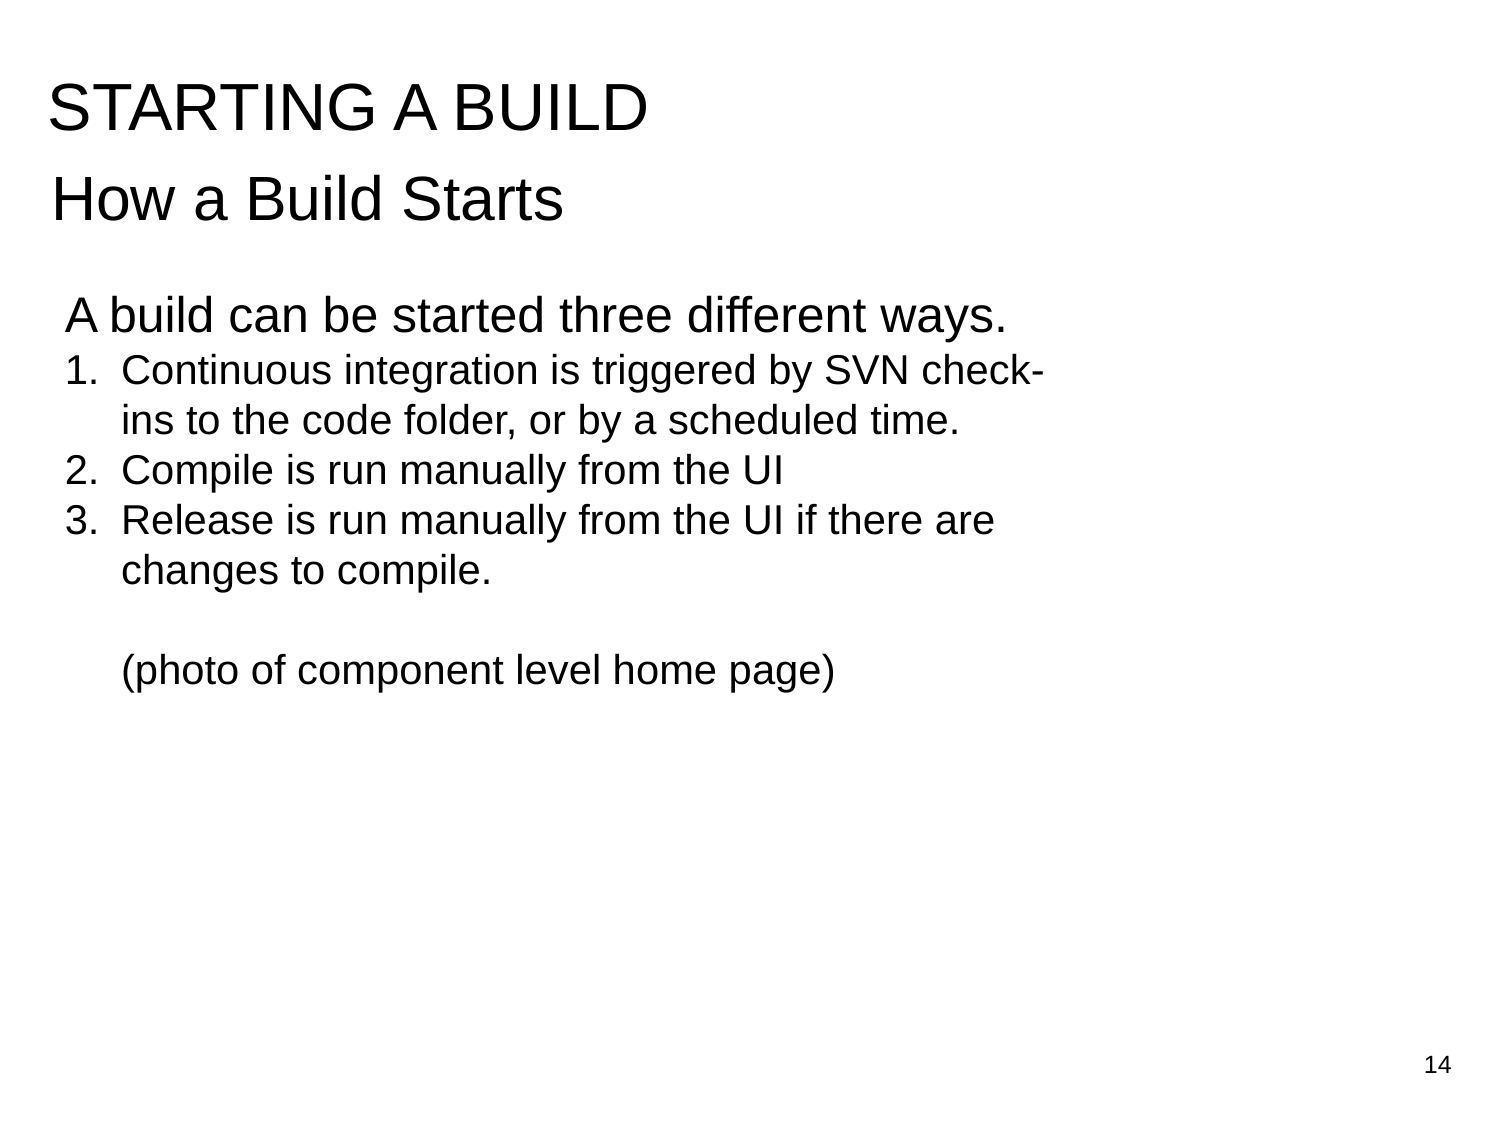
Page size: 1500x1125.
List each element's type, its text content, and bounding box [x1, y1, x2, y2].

slide_number <number> [1325, 1047, 1452, 1080]
text_box A build can be started three different ways. Continuous integration is triggered by SVN check-ins to the code folder, or by a scheduled time. Compile is run manually from the UI Release is run manually from the UI if there are changes to compile. (photo of component level home page) [50, 275, 1075, 745]
list How a Build Starts [48, 150, 1452, 241]
title starting a build [48, 57, 1452, 150]
